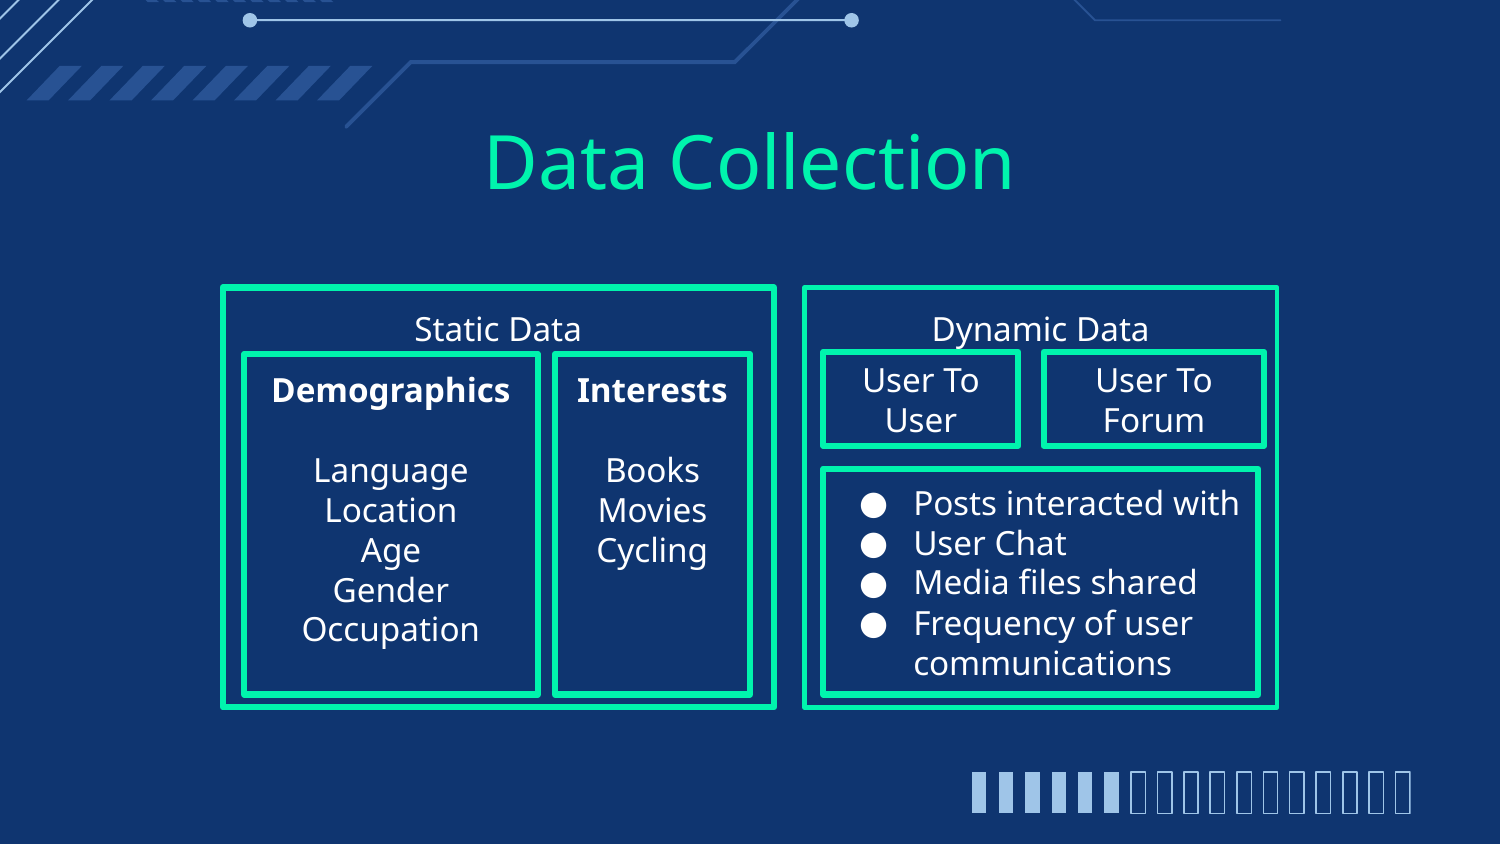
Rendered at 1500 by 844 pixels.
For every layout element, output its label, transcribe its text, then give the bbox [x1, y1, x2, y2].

text_box User To User [823, 351, 1019, 446]
text_box Static Data [222, 287, 774, 708]
text_box Interests Books Movies Cycling [555, 354, 751, 695]
text_box User To Forum [1043, 351, 1265, 446]
text_box Demographics Language Location Age Gender Occupation [244, 354, 538, 695]
text_box Posts interacted with User Chat Media files shared Frequency of user communications [823, 468, 1259, 695]
text_box Dynamic Data [804, 287, 1278, 708]
title Data Collection [118, 114, 1382, 195]
